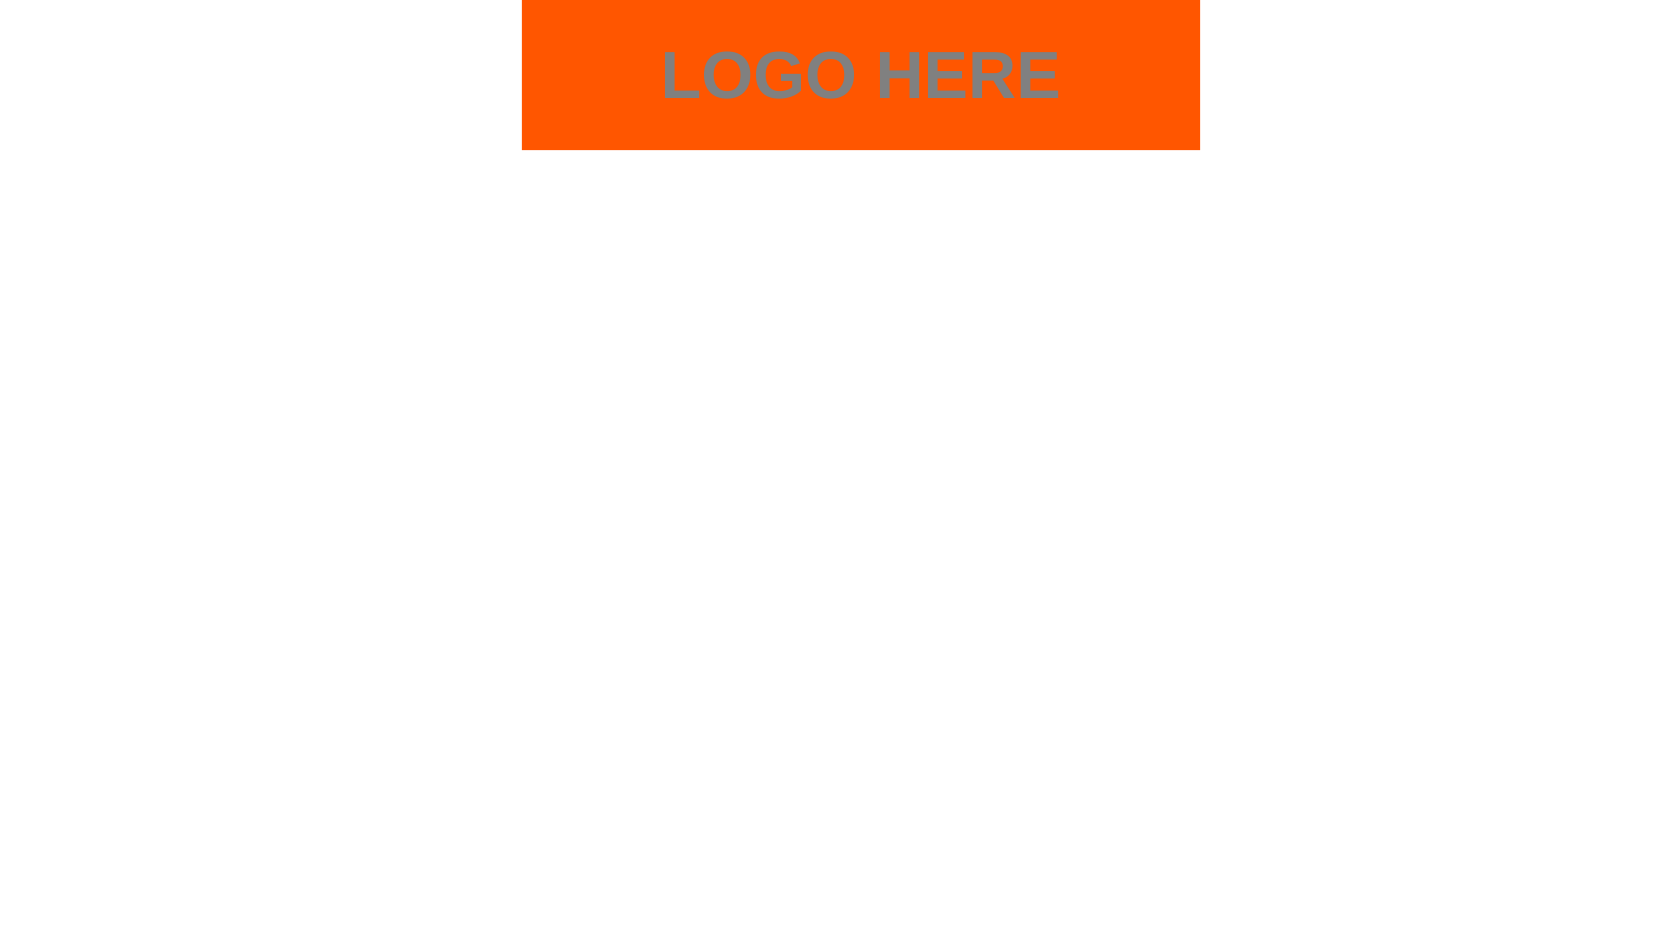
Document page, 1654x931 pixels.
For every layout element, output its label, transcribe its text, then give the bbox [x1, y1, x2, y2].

text_box LOGO HERE [521, 0, 1201, 151]
